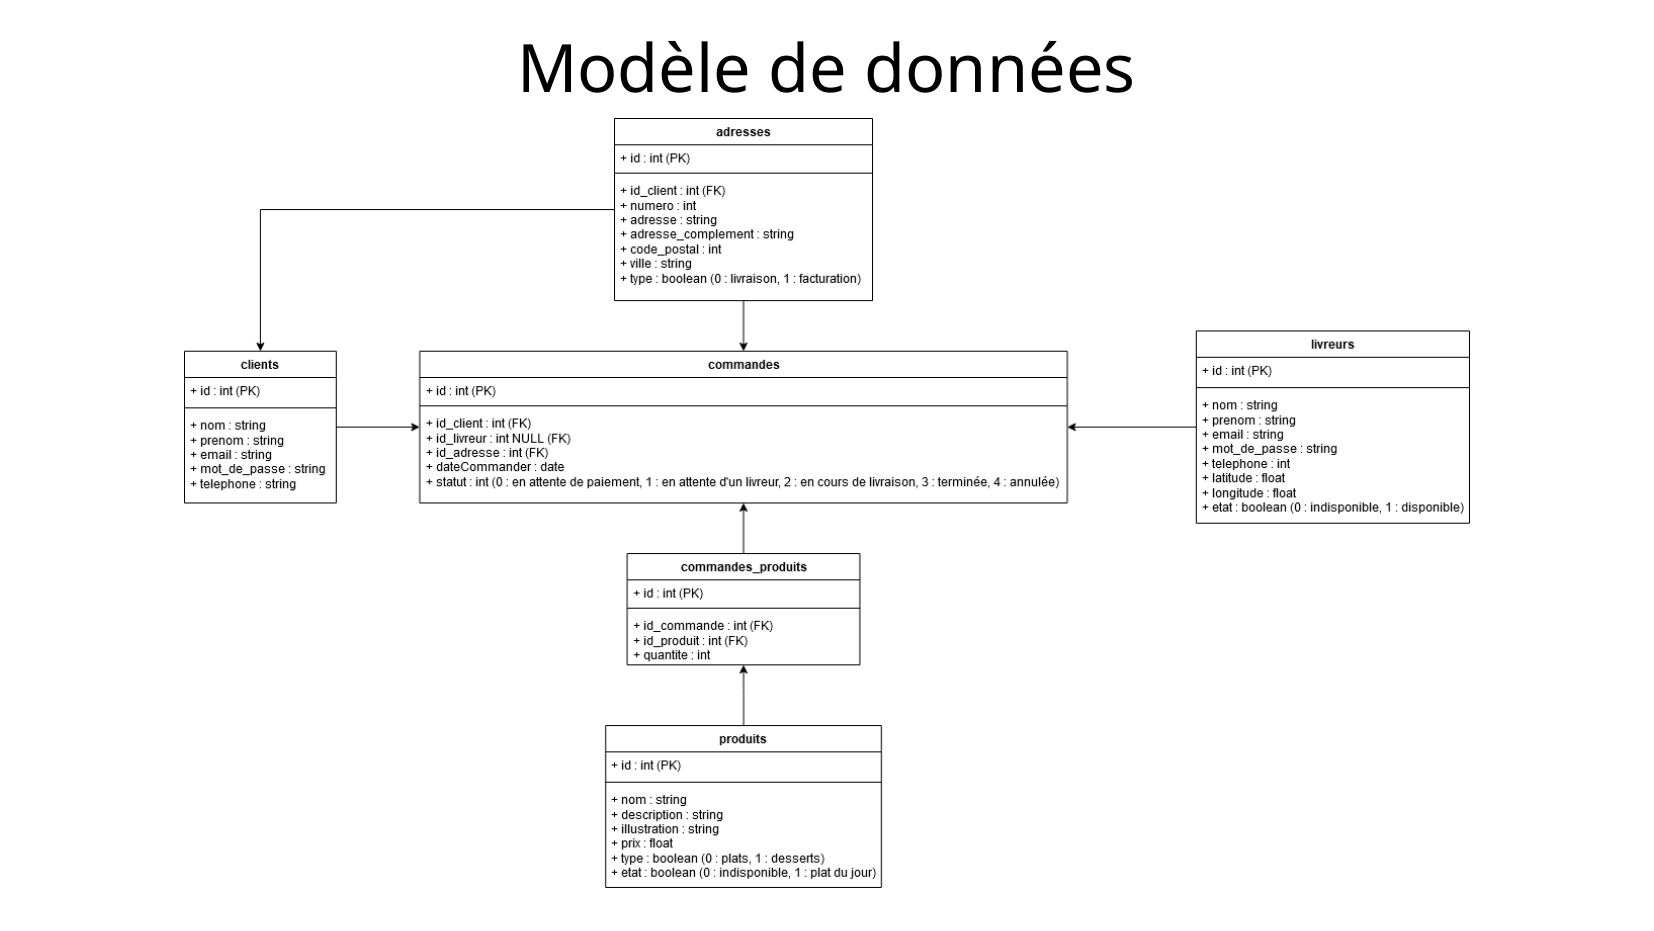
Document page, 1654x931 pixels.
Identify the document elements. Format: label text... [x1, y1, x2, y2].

title Modèle de données [510, 26, 1143, 108]
picture [184, 118, 1470, 891]
